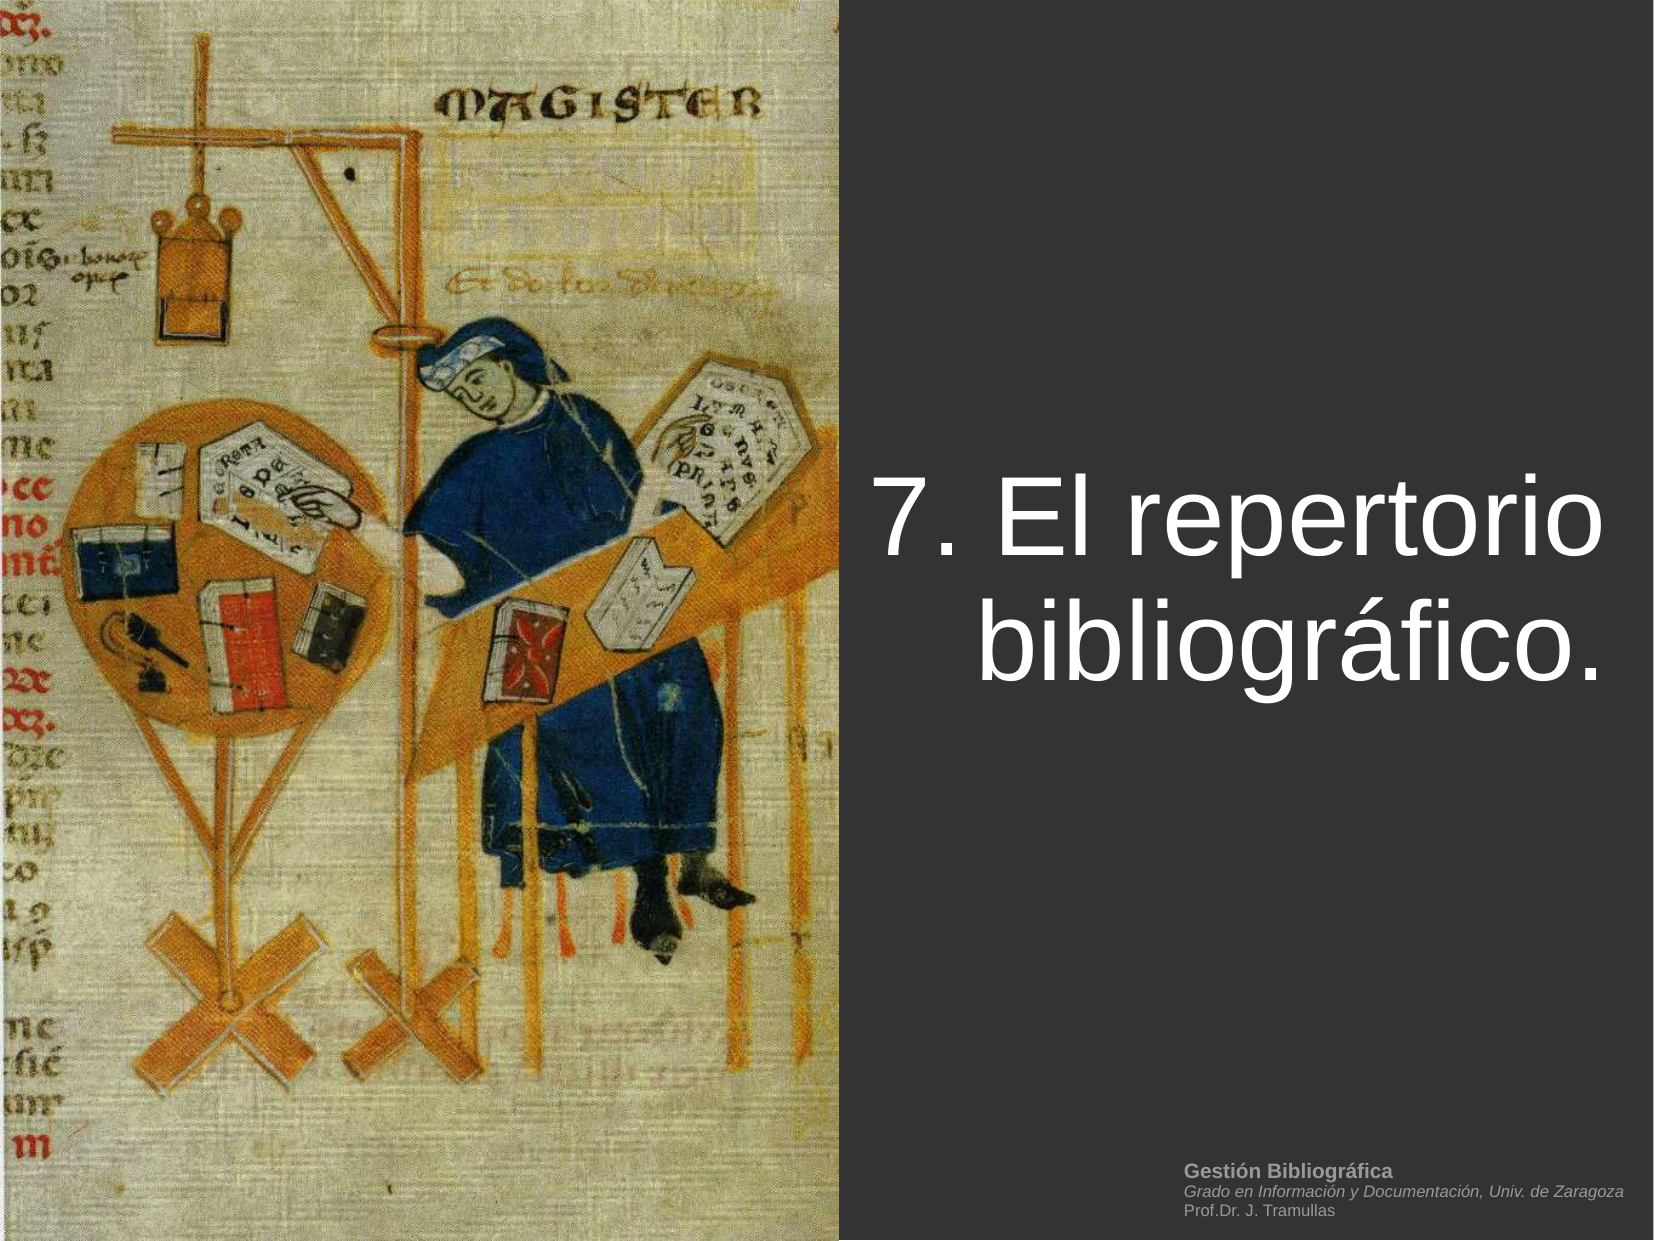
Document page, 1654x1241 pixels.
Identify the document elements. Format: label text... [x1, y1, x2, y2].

subtitle 7. El repertorio bibliográfico. [850, 188, 1607, 969]
picture [0, 0, 839, 1241]
